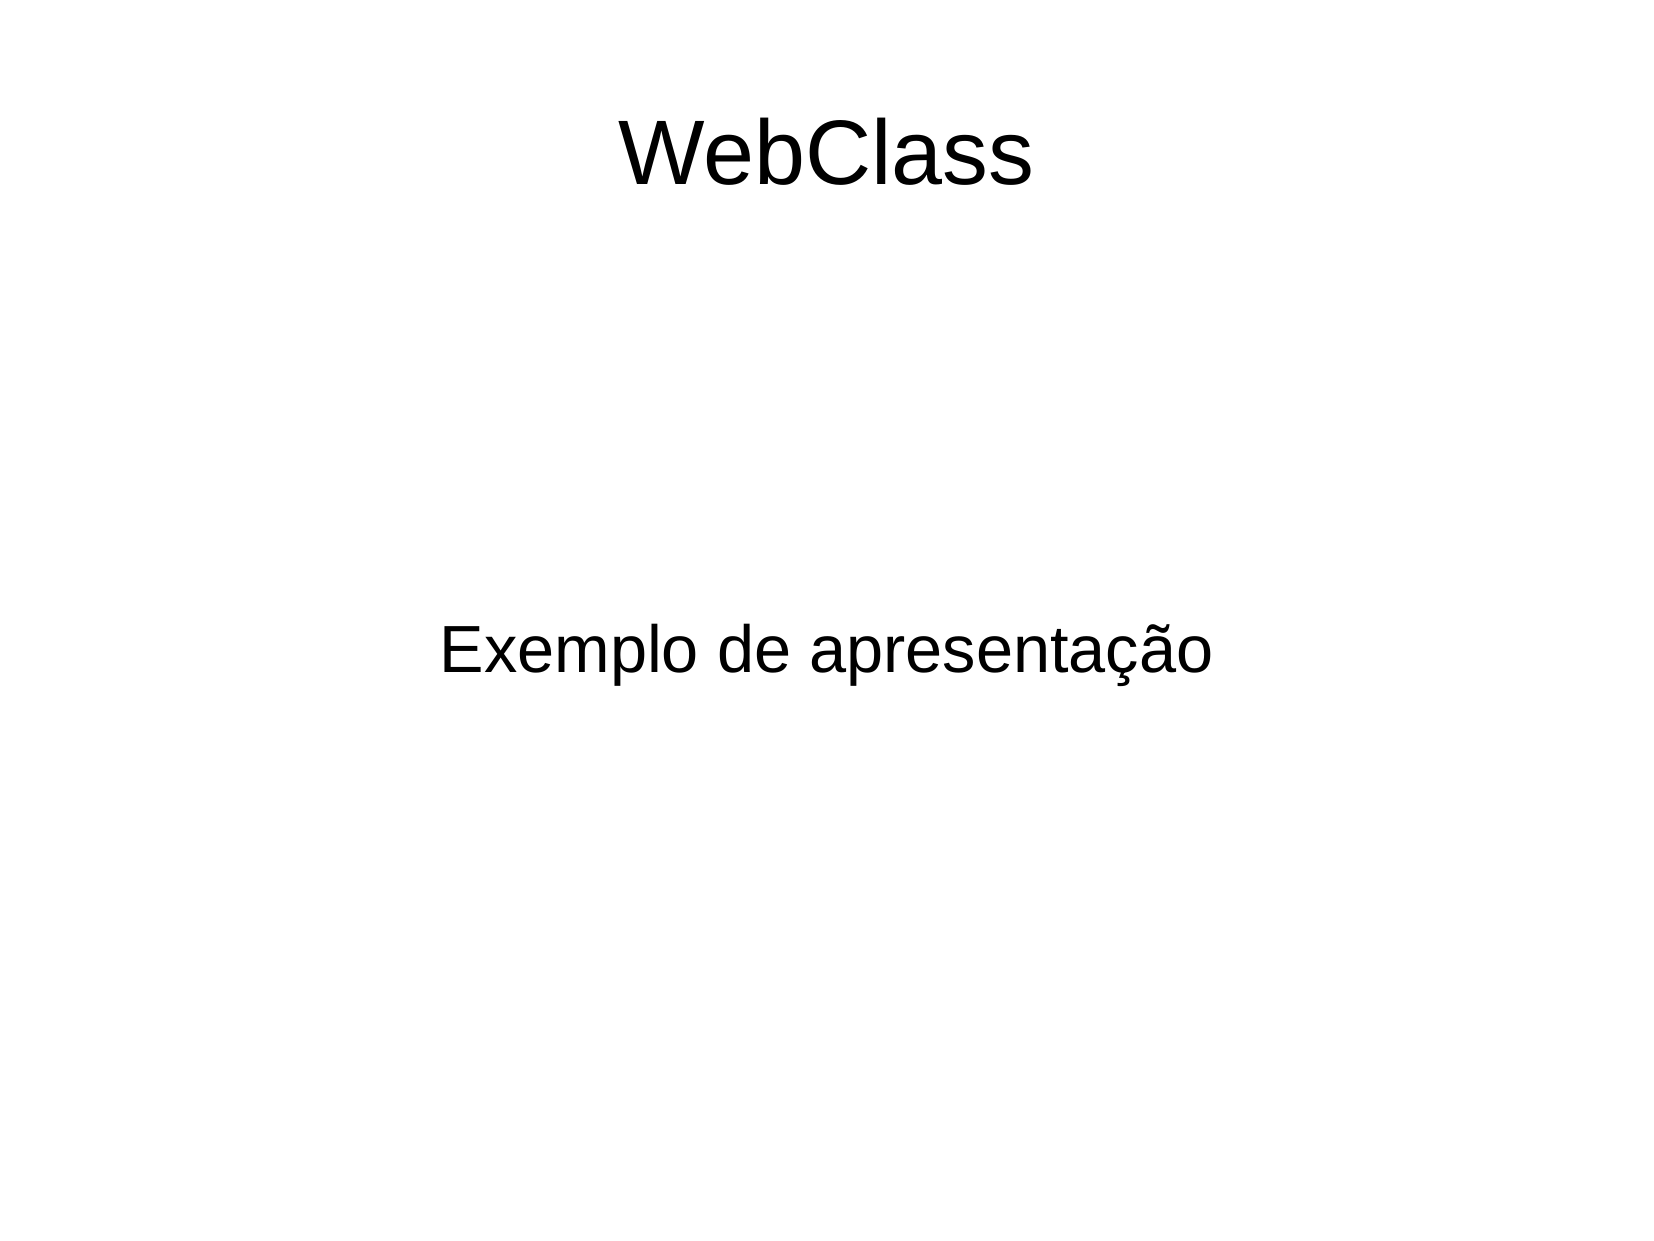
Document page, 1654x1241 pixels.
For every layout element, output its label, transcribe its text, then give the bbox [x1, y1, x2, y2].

subtitle Exemplo de apresentação [82, 290, 1571, 1010]
title WebClass [82, 49, 1571, 257]
